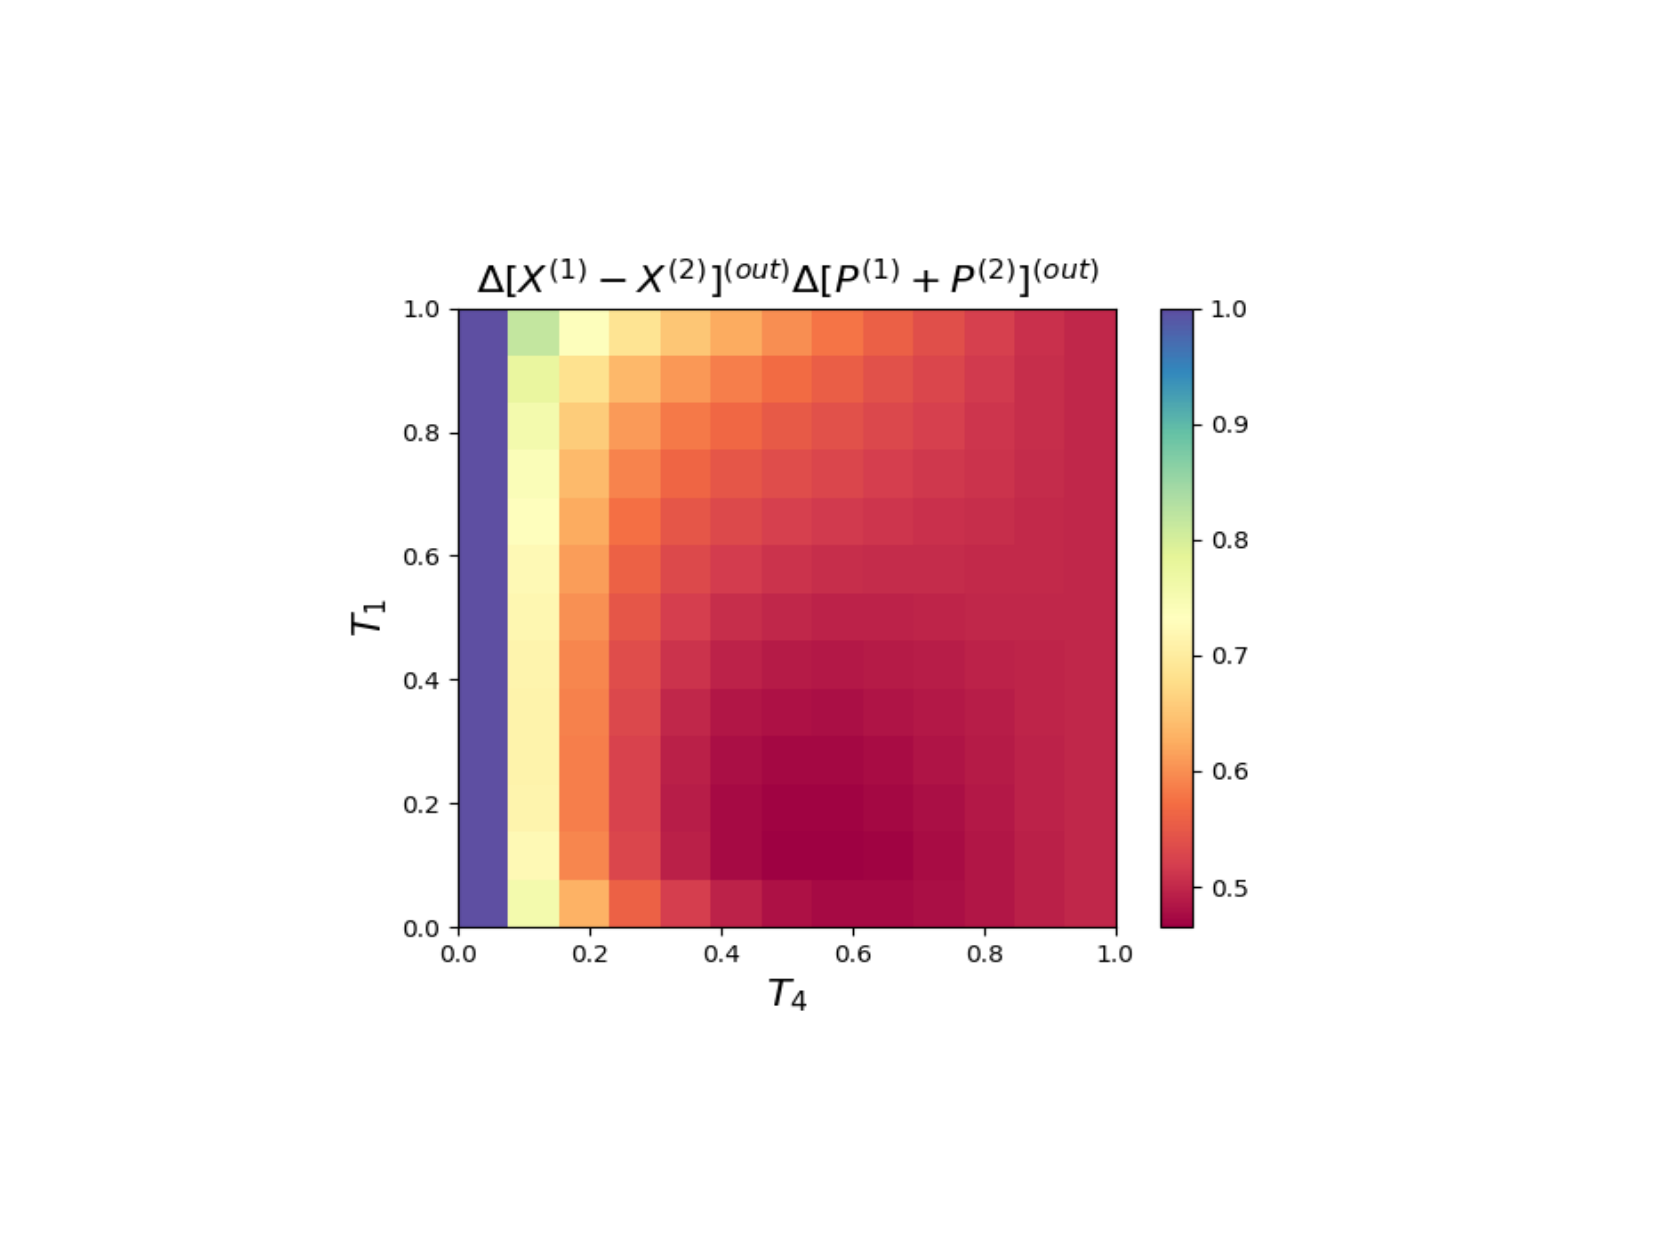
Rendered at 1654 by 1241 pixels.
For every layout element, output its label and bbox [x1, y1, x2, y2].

picture [268, 212, 1406, 1016]
